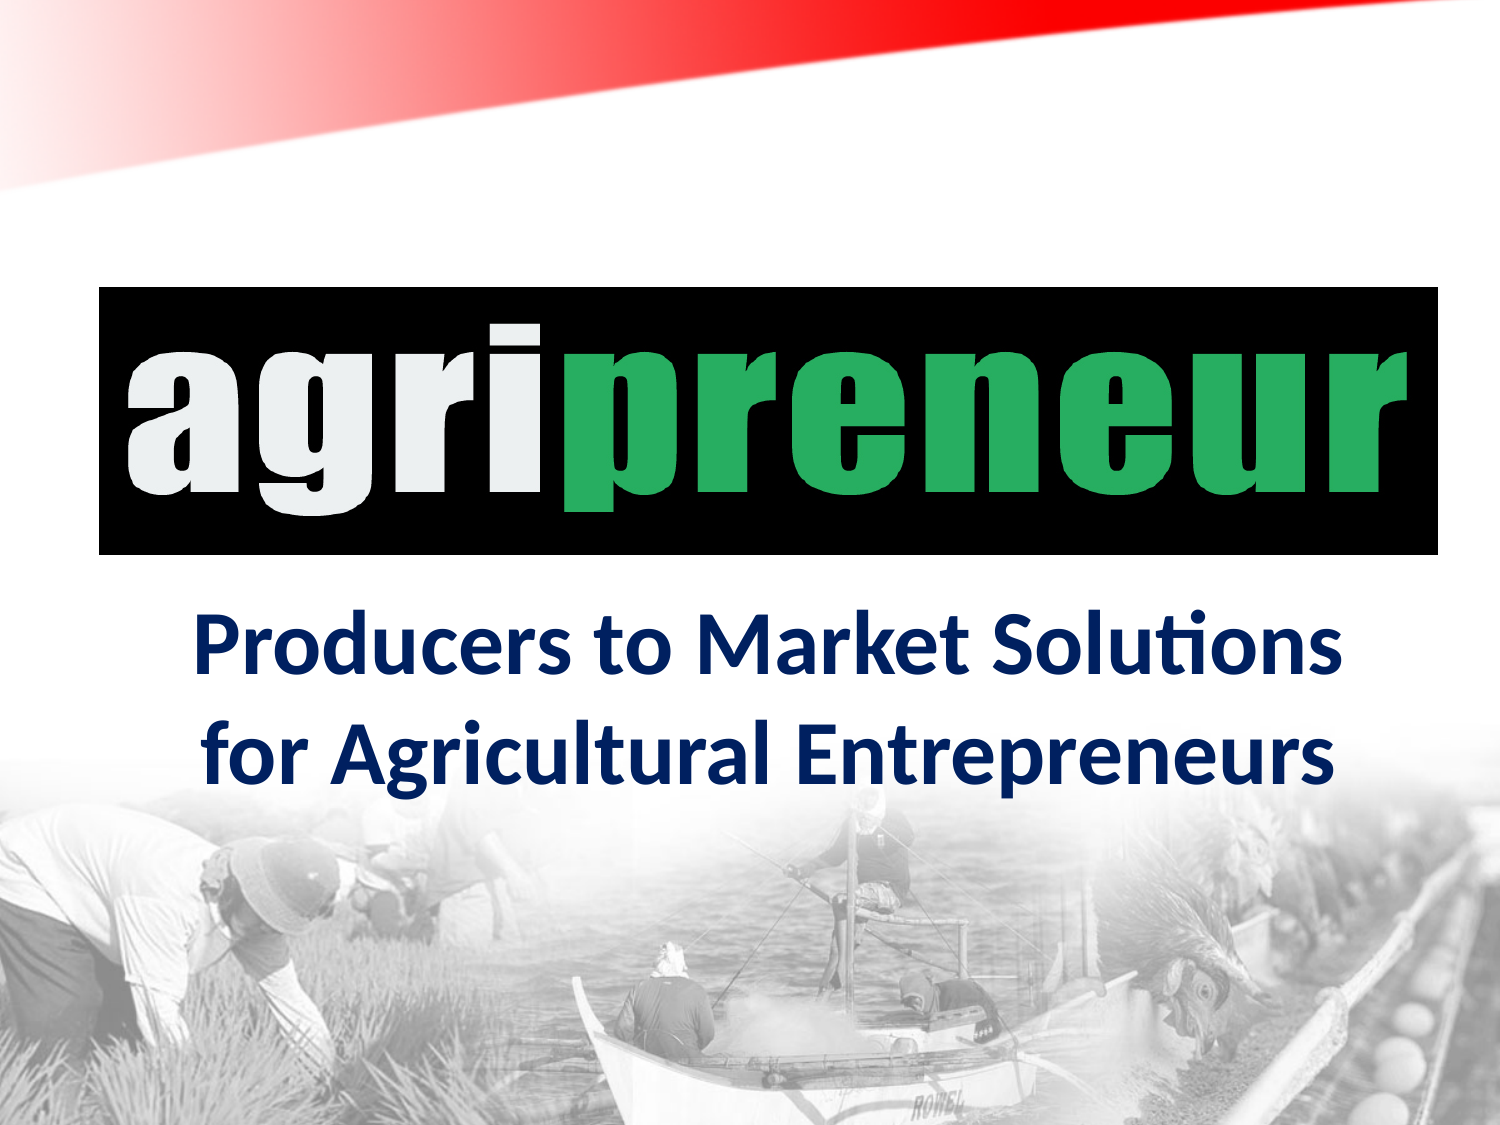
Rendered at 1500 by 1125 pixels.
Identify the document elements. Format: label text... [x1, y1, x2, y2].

picture [0, 0, 1500, 1125]
text_box Producers to Market Solutions for Agricultural Entrepreneurs [150, 575, 1388, 813]
